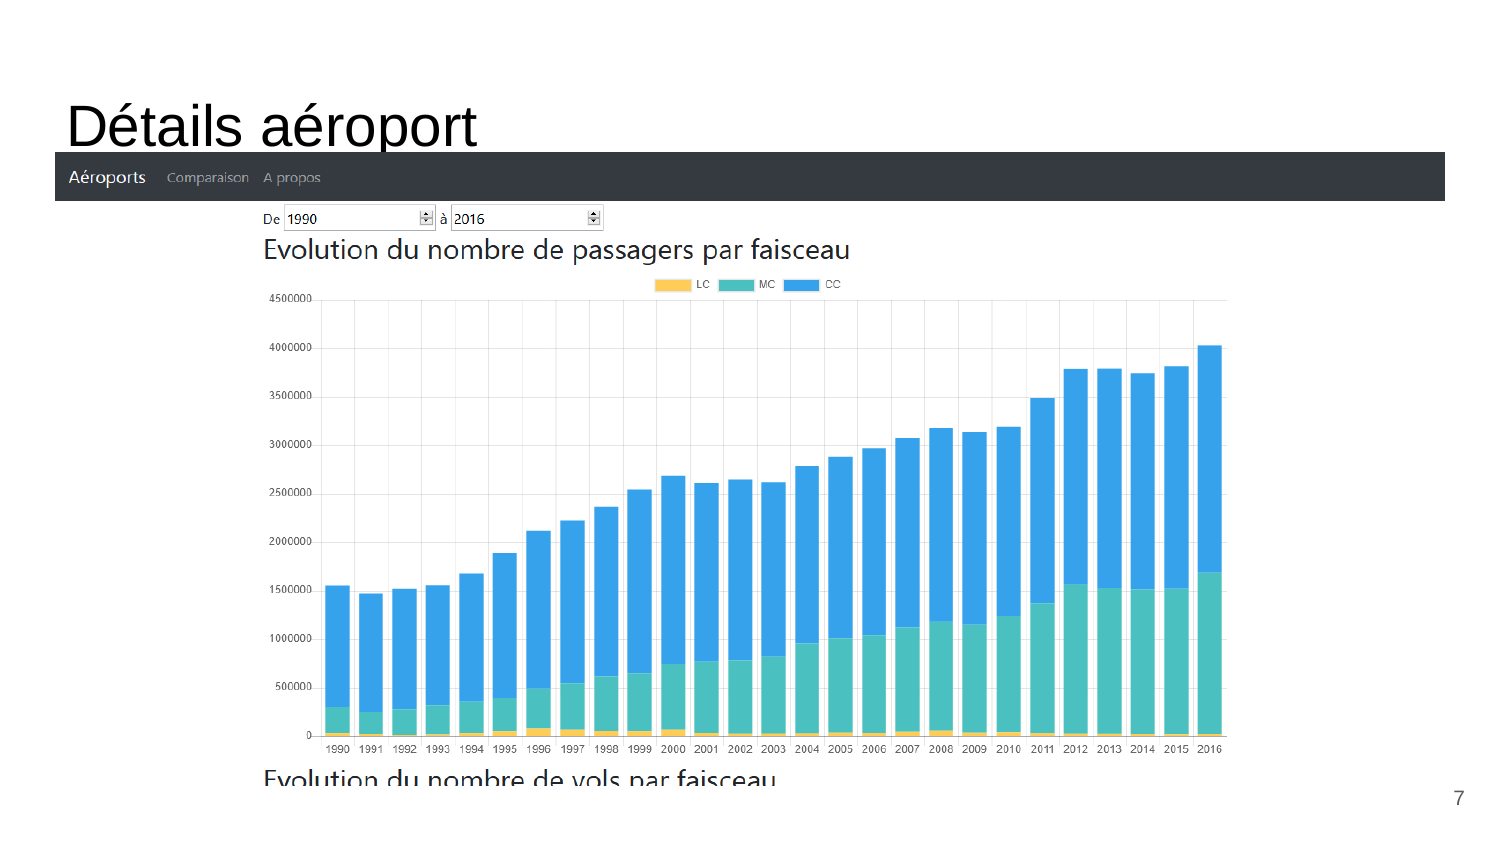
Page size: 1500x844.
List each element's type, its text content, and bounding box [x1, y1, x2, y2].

picture [55, 152, 1445, 786]
slide_number <number> [1389, 764, 1480, 830]
title Détails aéroport [51, 72, 1449, 167]
